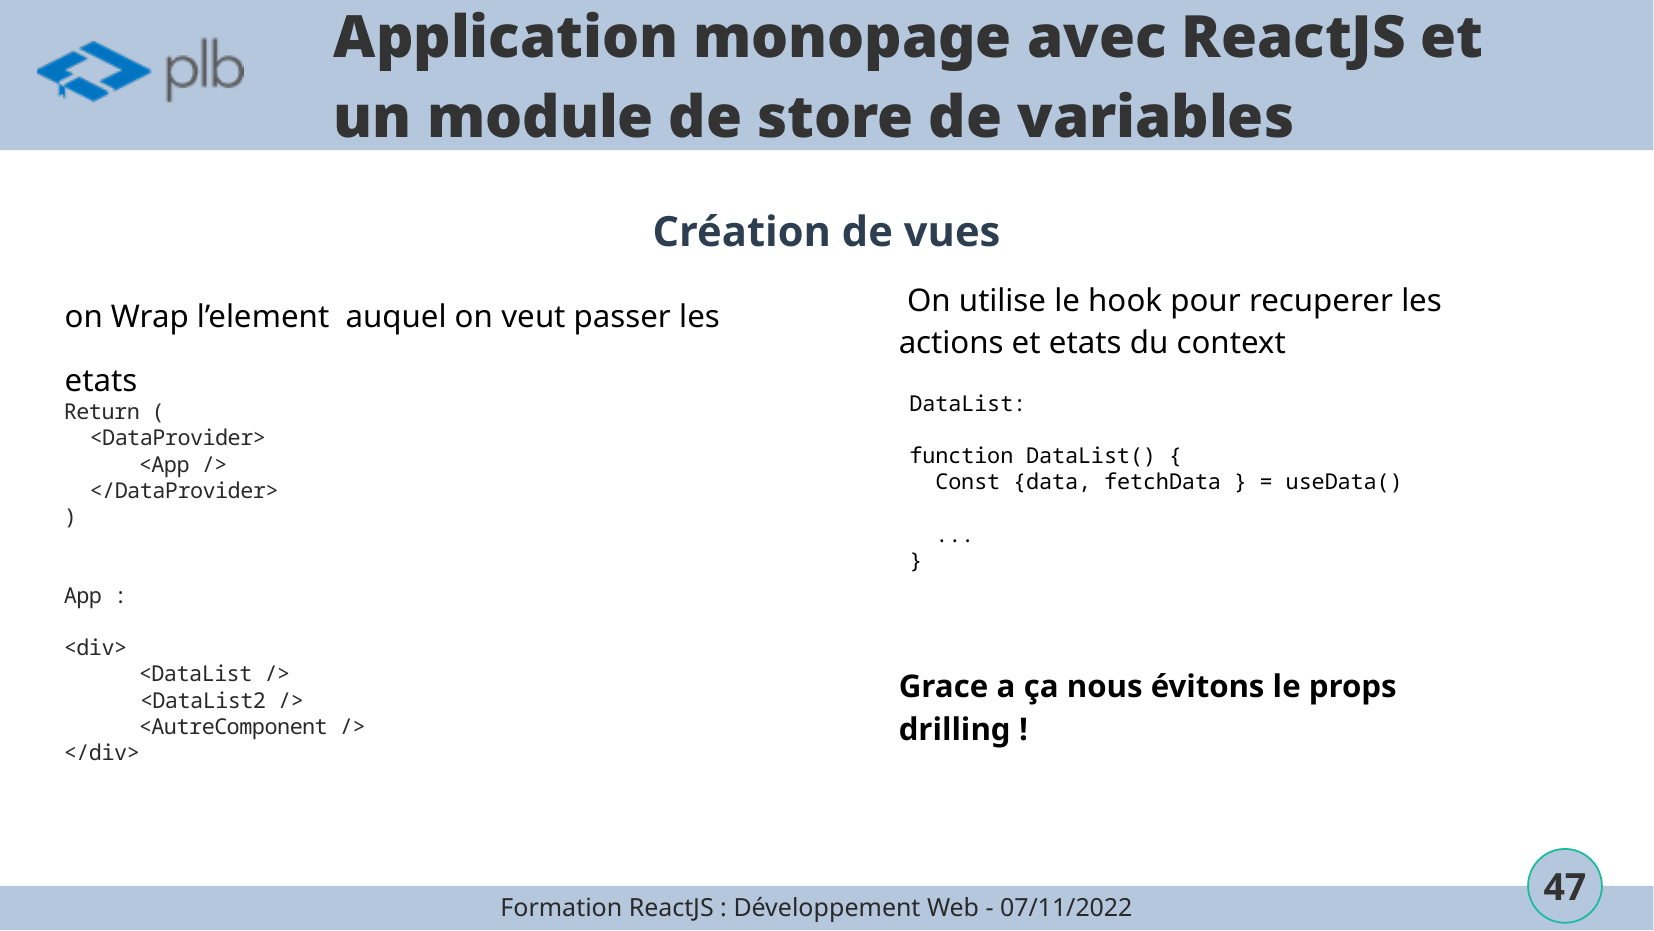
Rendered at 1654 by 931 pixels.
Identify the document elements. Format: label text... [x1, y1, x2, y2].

text_box Création de vues [59, 201, 1595, 244]
text_box on Wrap l’element auquel on veut passer les etats [64, 272, 788, 333]
text_box Return ( <DataProvider> <App /> </DataProvider> ) App : <div> <DataList /> <DataList2 /> <AutreComponent /> </div> [49, 364, 687, 843]
text_box On utilise le hook pour recuperer les actions et etats du context [884, 297, 1485, 344]
title Application monopage avec ReactJS et un module de store de variables [333, 0, 1613, 151]
text_box Grace a ça nous évitons le props drilling ! [884, 684, 1485, 731]
text_box DataList: function DataList() { Const {data, fetchData } = useData() ... } [894, 381, 1654, 861]
picture [37, 33, 244, 113]
text_box Formation ReactJS : Développement Web - 07/11/2022 [461, 888, 1173, 926]
